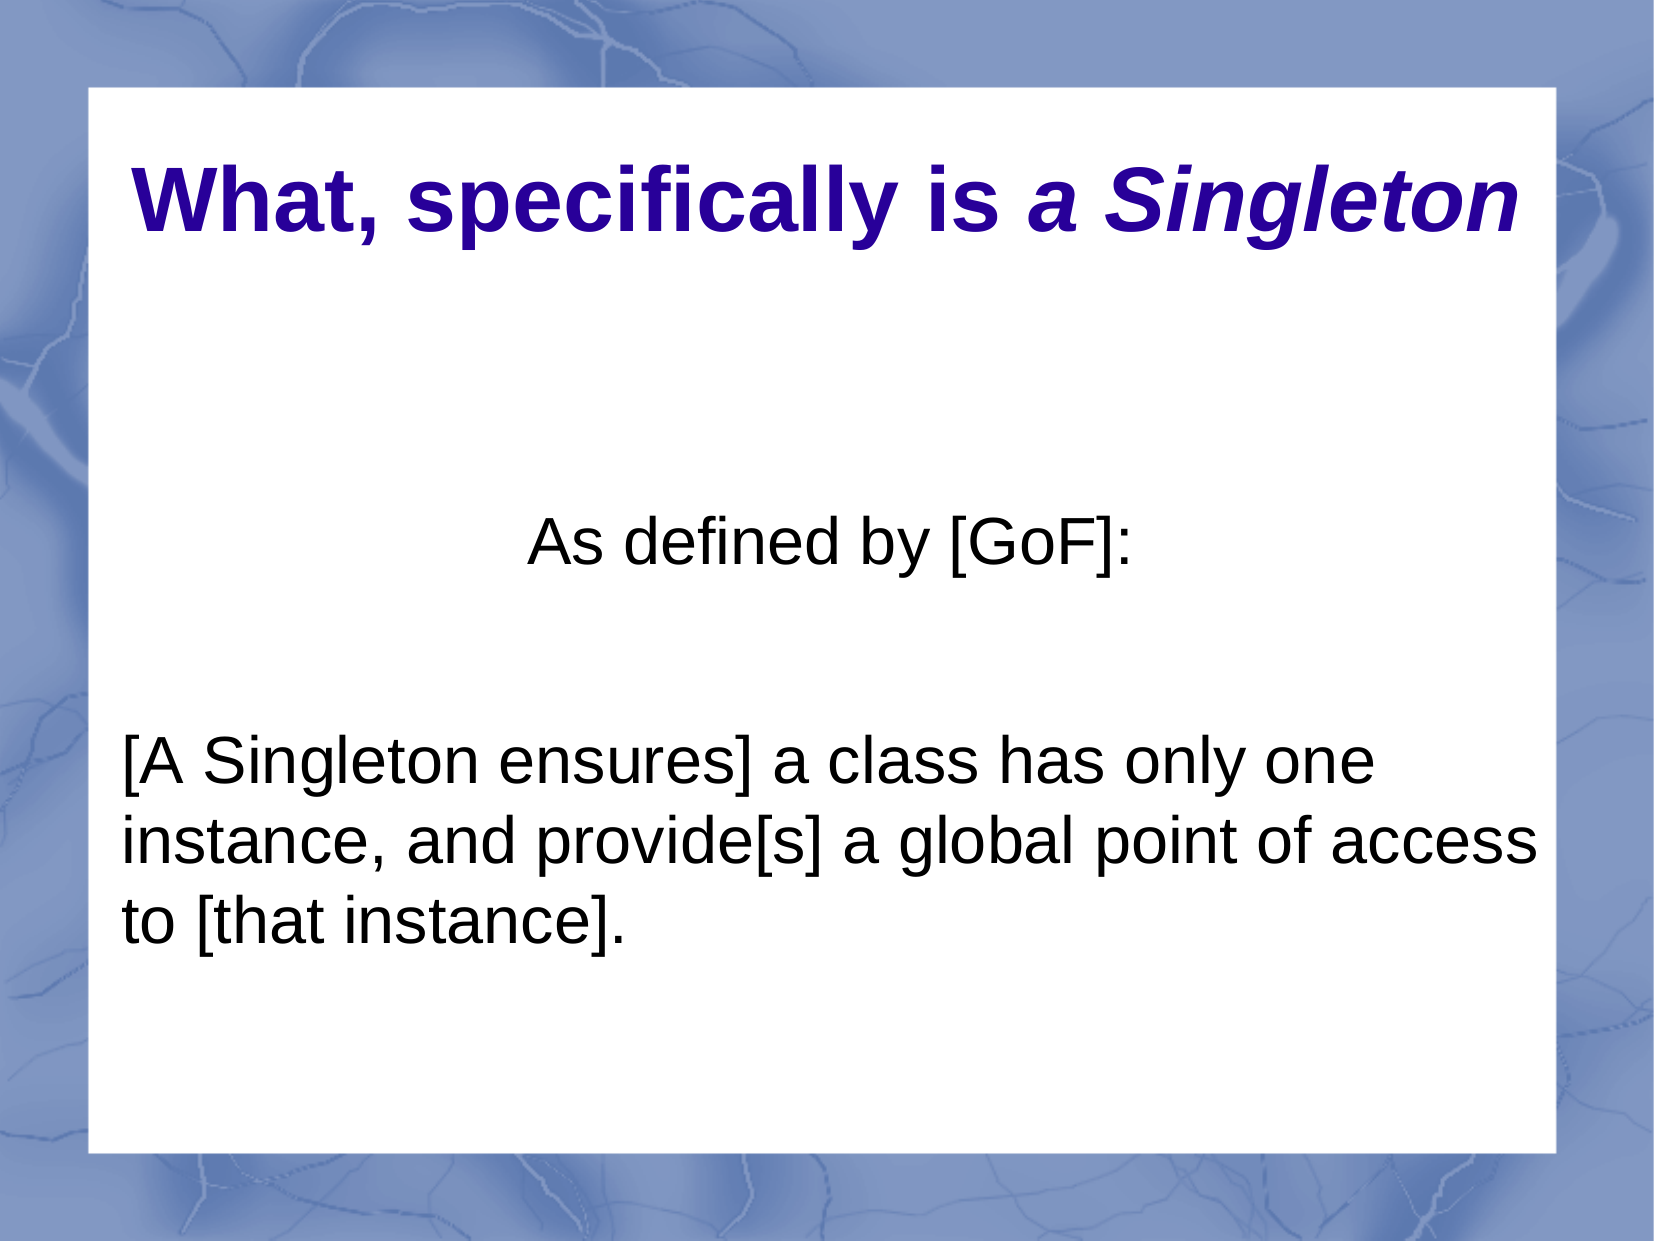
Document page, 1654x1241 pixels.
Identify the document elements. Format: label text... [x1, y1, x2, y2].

picture [0, 0, 1654, 1241]
subtitle As defined by [GoF]: [A Singleton ensures] a class has only one instance, and provide[s] a global point of access to [that instance]. [121, 497, 1561, 957]
title What, specifically is a Singleton [118, 139, 1536, 250]
